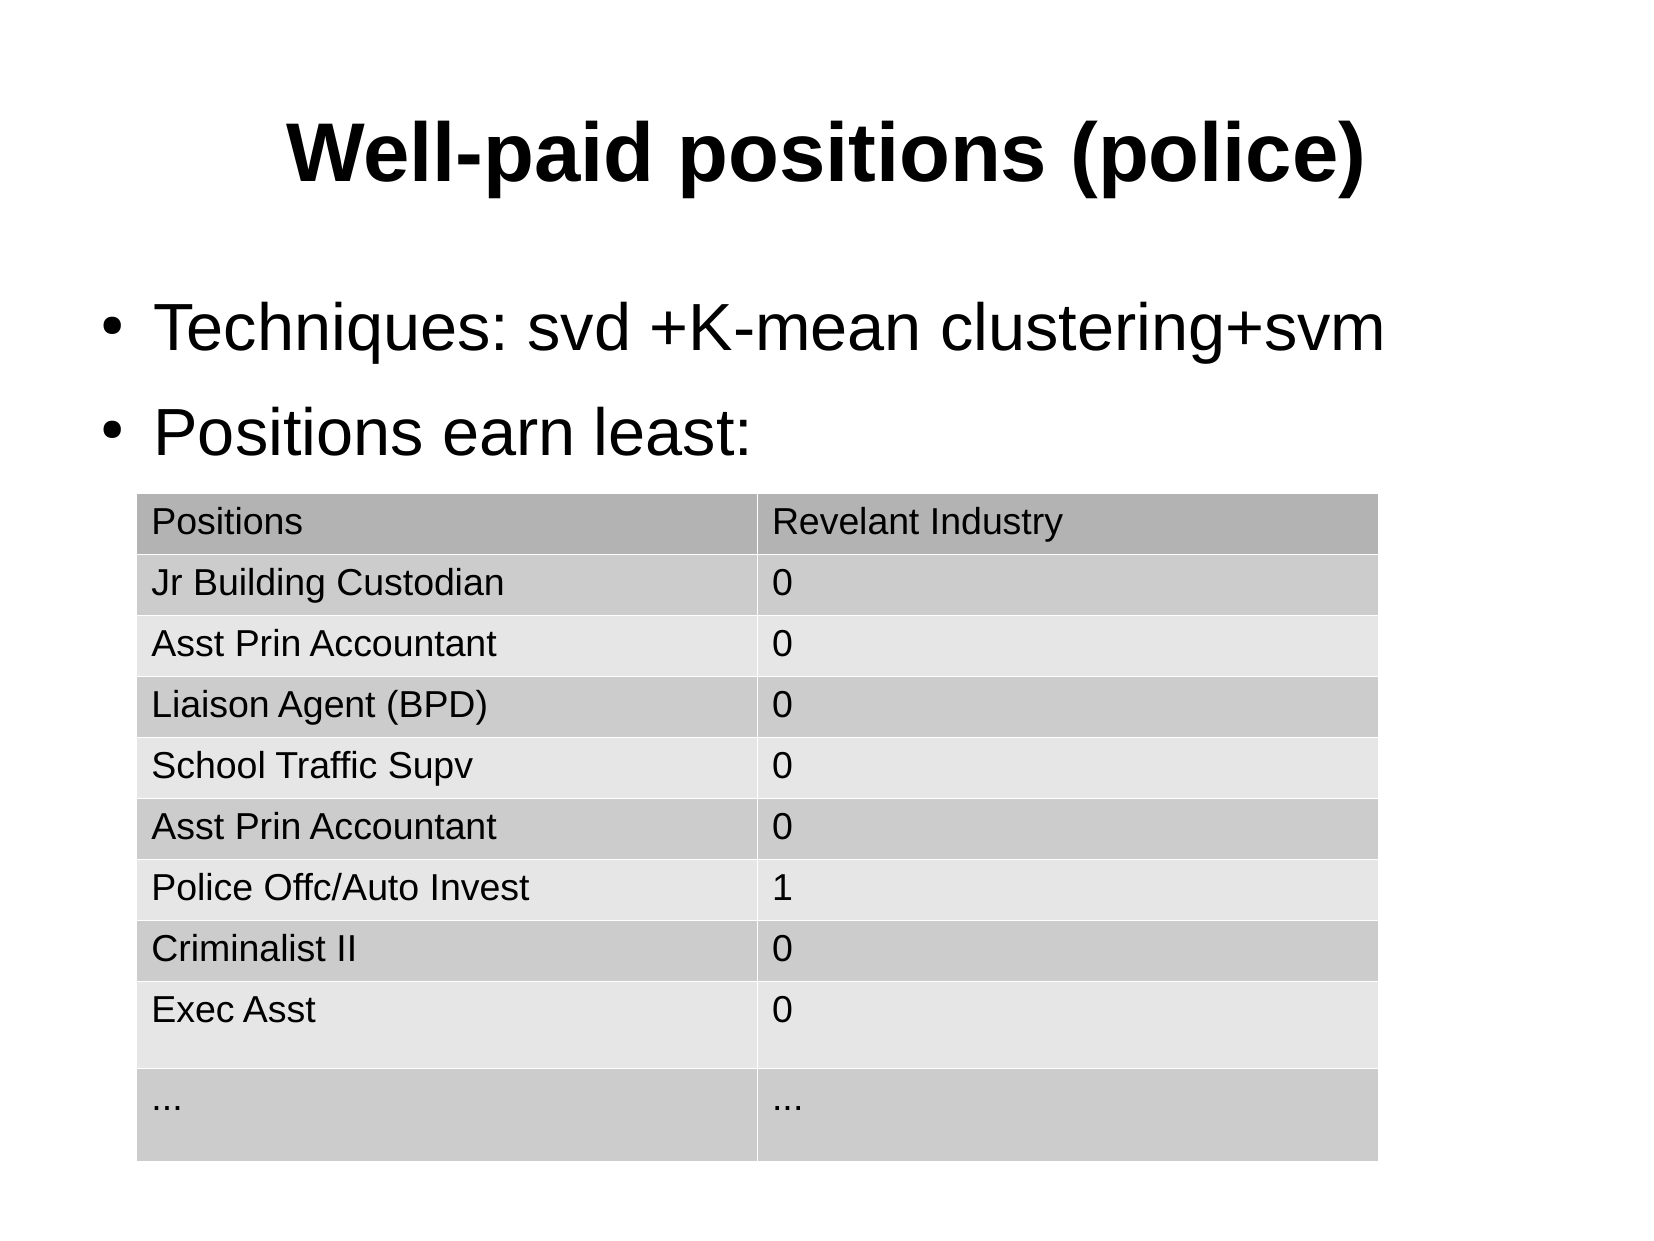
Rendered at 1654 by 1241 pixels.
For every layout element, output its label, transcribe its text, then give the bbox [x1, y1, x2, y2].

table_header Positions [137, 494, 757, 554]
table_cell Exec Asst [137, 982, 757, 1068]
table_cell 0 [758, 921, 1378, 981]
title Well-paid positions (police) [82, 49, 1571, 257]
table_cell School Traffic Supv [137, 738, 757, 798]
table_cell Asst Prin Accountant [137, 616, 757, 676]
table_cell Criminalist II [137, 921, 757, 981]
table_cell 0 [758, 555, 1378, 615]
table_cell Asst Prin Accountant [137, 799, 757, 859]
table_cell 1 [758, 860, 1378, 920]
table_cell ... [137, 1069, 757, 1161]
table_cell 0 [758, 982, 1378, 1068]
table_cell Police Offc/Auto Invest [137, 860, 757, 920]
list Techniques: svd +K-mean clustering+svm Positions earn least: [82, 290, 1571, 1010]
table_cell Jr Building Custodian [137, 555, 757, 615]
table_header Revelant Industry [758, 494, 1378, 554]
table_cell 0 [758, 677, 1378, 737]
table_cell Liaison Agent (BPD) [137, 677, 757, 737]
table_cell 0 [758, 799, 1378, 859]
table_cell 0 [758, 738, 1378, 798]
table_cell 0 [758, 616, 1378, 676]
table_cell ... [758, 1069, 1378, 1161]
